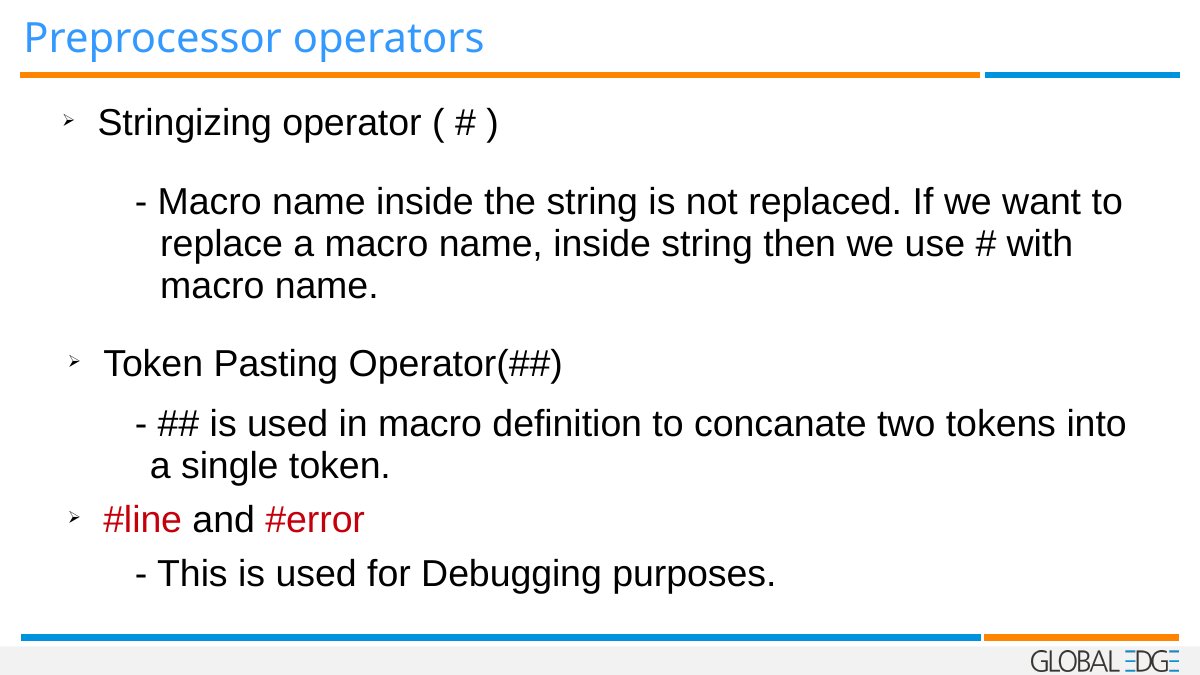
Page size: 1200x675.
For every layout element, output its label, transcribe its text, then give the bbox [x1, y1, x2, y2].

title Preprocessor operators [12, 9, 1088, 63]
picture [1031, 650, 1179, 672]
text_box Stringizing operator ( # ) - Macro name inside the string is not replaced. If we want to replace a macro name, inside string then we use # with macro name. Token Pasting Operator(##) - ## is used in macro definition to concanate two tokens into a single token. #line and #error - This is used for Debugging purposes. [47, 94, 1170, 603]
